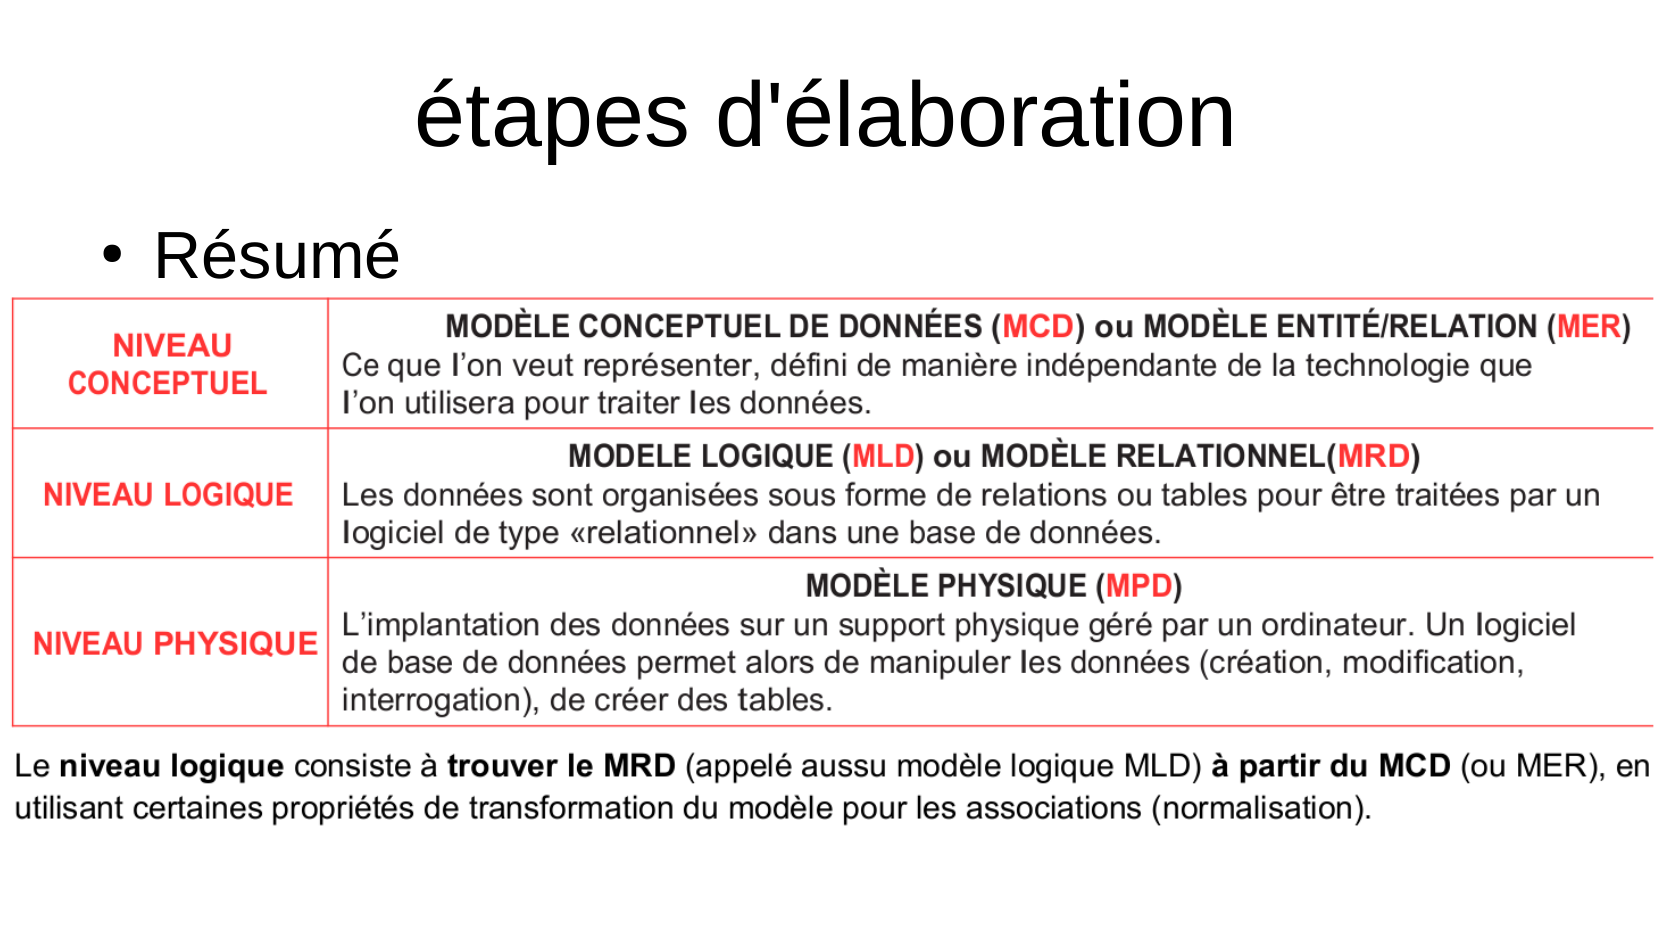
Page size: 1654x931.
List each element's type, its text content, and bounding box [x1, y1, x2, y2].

picture [3, 294, 1654, 830]
title étapes d'élaboration [82, 37, 1571, 193]
list Résumé [82, 217, 1571, 294]
